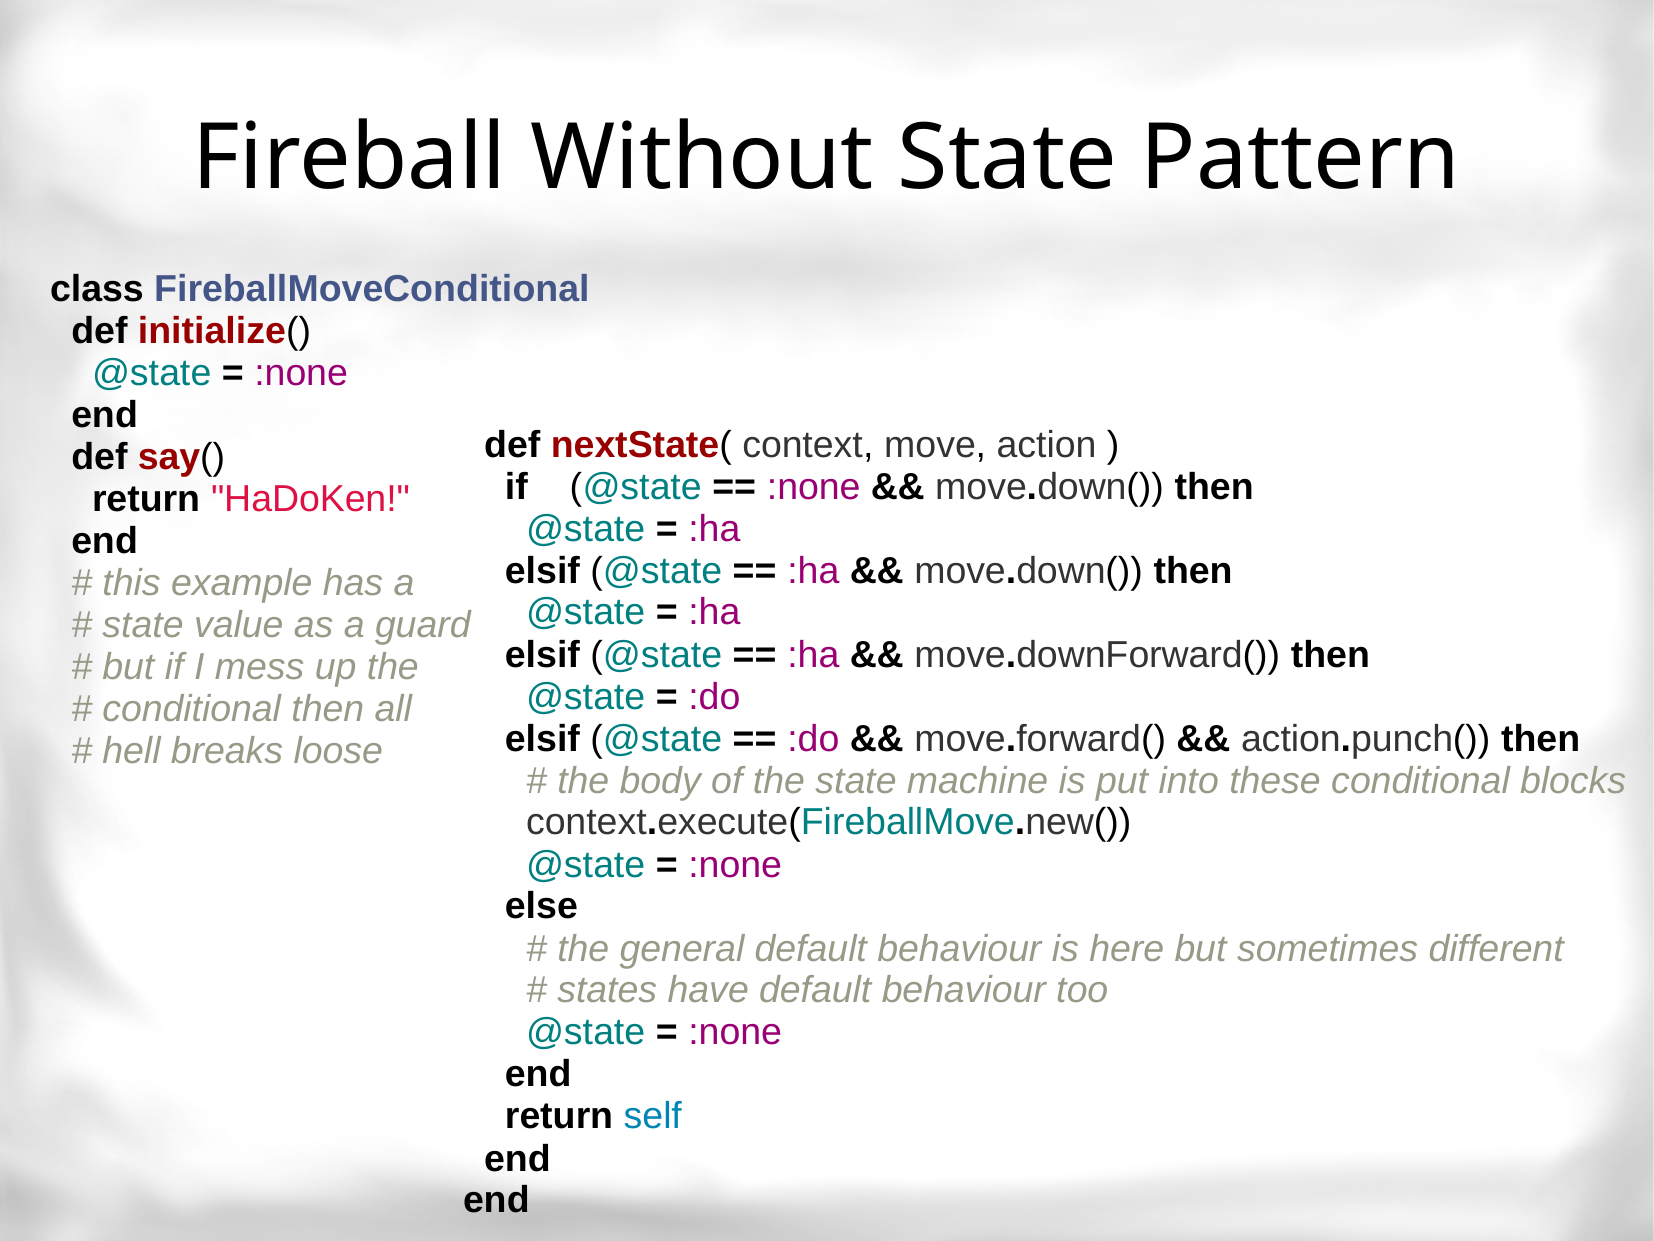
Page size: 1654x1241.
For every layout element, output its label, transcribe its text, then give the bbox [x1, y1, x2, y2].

text_box class FireballMoveConditional def initialize() @state = :none end def say() return "HaDoKen!" end # this example has a # state value as a guard # but if I mess up the # conditional then all # hell breaks loose [35, 259, 606, 779]
text_box def nextState( context, move, action ) if (@state == :none && move.down()) then @state = :ha elsif (@state == :ha && move.down()) then @state = :ha elsif (@state == :ha && move.downForward()) then @state = :do elsif (@state == :do && move.forward() && action.punch()) then # the body of the state machine is put into these conditional blocks context.execute(FireballMove.new()) @state = :none else # the general default behaviour is here but sometimes different # states have default behaviour too @state = :none end return self end end [448, 415, 1642, 1229]
picture [0, 0, 1654, 1241]
title Fireball Without State Pattern [82, 49, 1571, 257]
